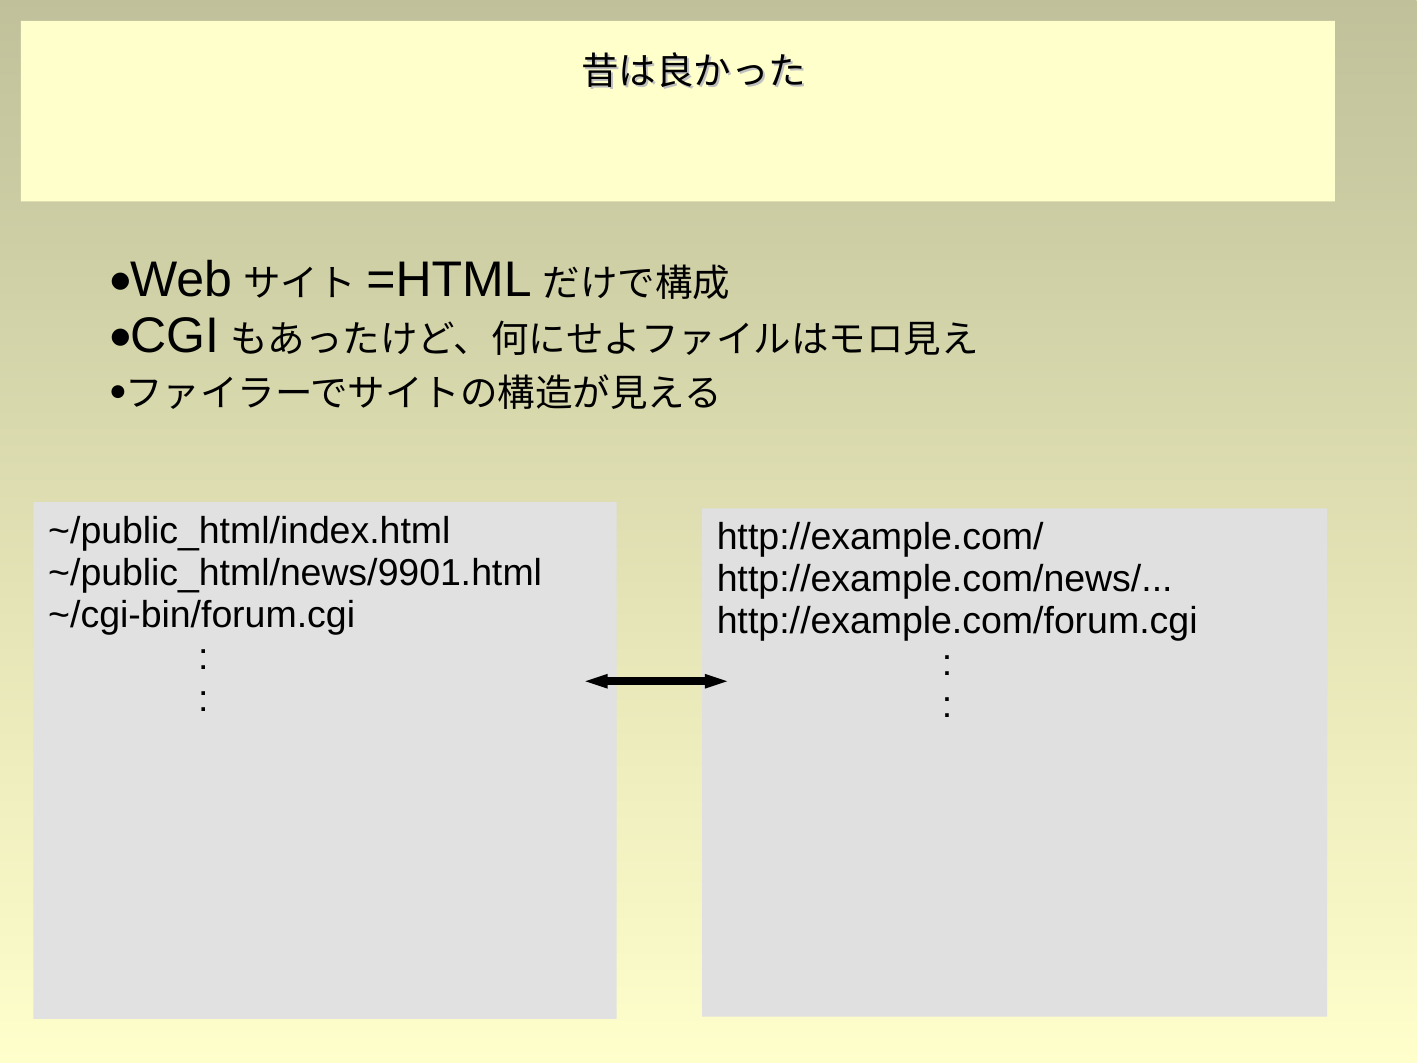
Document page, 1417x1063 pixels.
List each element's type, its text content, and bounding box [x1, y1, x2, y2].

text_box 昔は良かった [22, 33, 1365, 180]
text_box Webサイト=HTMLだけで構成 CGIもあったけど、何にせよファイルはモロ見え ファイラーでサイトの構造が見える [95, 243, 1255, 482]
text_box [20, 20, 1335, 202]
text_box http://example.com/ http://example.com/news/... http://example.com/forum.cgi : : [702, 508, 1328, 1017]
text_box ~/public_html/index.html ~/public_html/news/9901.html ~/cgi-bin/forum.cgi : : [33, 502, 617, 1019]
